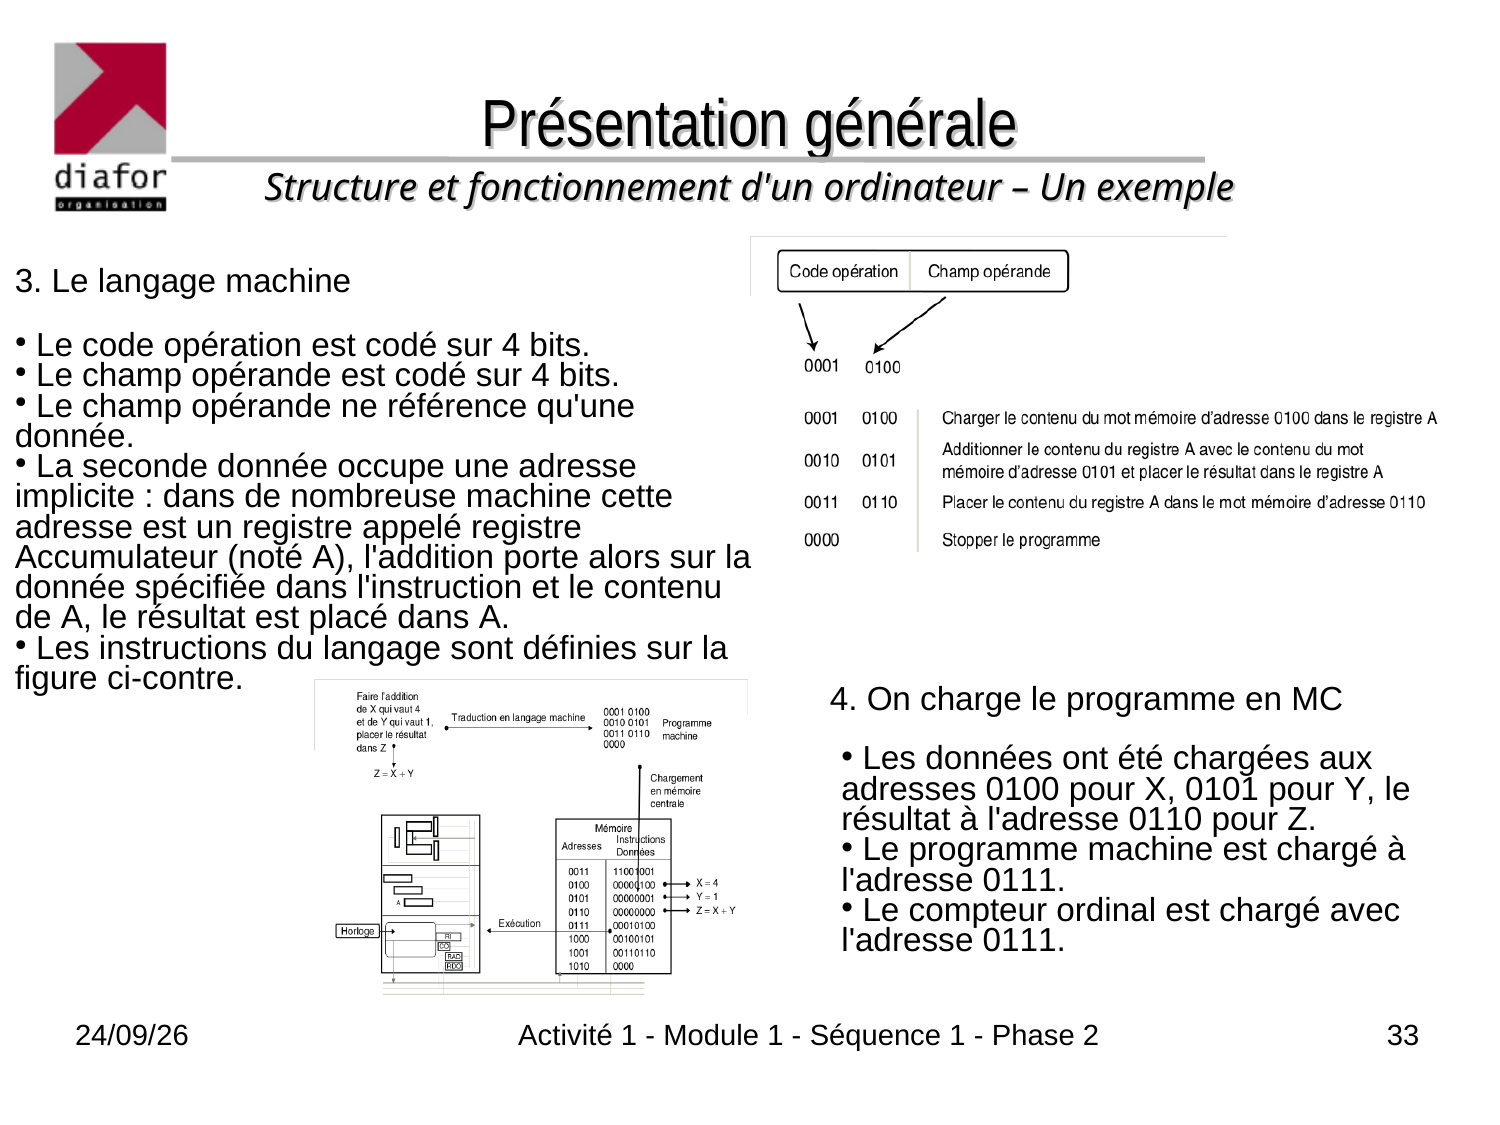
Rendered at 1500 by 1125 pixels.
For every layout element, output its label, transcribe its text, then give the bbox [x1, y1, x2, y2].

text_box Les données ont été chargées aux adresses 0100 pour X, 0101 pour Y, le résultat à l'adresse 0110 pour Z. Le programme machine est chargé à l'adresse 0111. Le compteur ordinal est chargé avec l'adresse 0111. [826, 738, 1500, 966]
text_box 4. On charge le programme en MC [814, 679, 1359, 725]
text_box 3. Le langage machine [0, 261, 367, 307]
title Présentation générale Structure et fonctionnement d'un ordinateur – Un exemple [75, 45, 1426, 250]
picture [314, 679, 749, 1004]
text_box Le code opération est codé sur 4 bits. Le champ opérande est codé sur 4 bits. Le champ opérande ne référence qu'une donnée. La seconde donnée occupe une adresse implicite : dans de nombreuse machine cette adresse est un registre appelé registre Accumulateur (noté A), l'addition porte alors sur la donnée spécifiée dans l'instruction et le contenu de A, le résultat est placé dans A. Les instructions du langage sont définies sur la figure ci-contre. [0, 324, 768, 704]
picture [750, 236, 1472, 562]
picture [53, 42, 168, 213]
